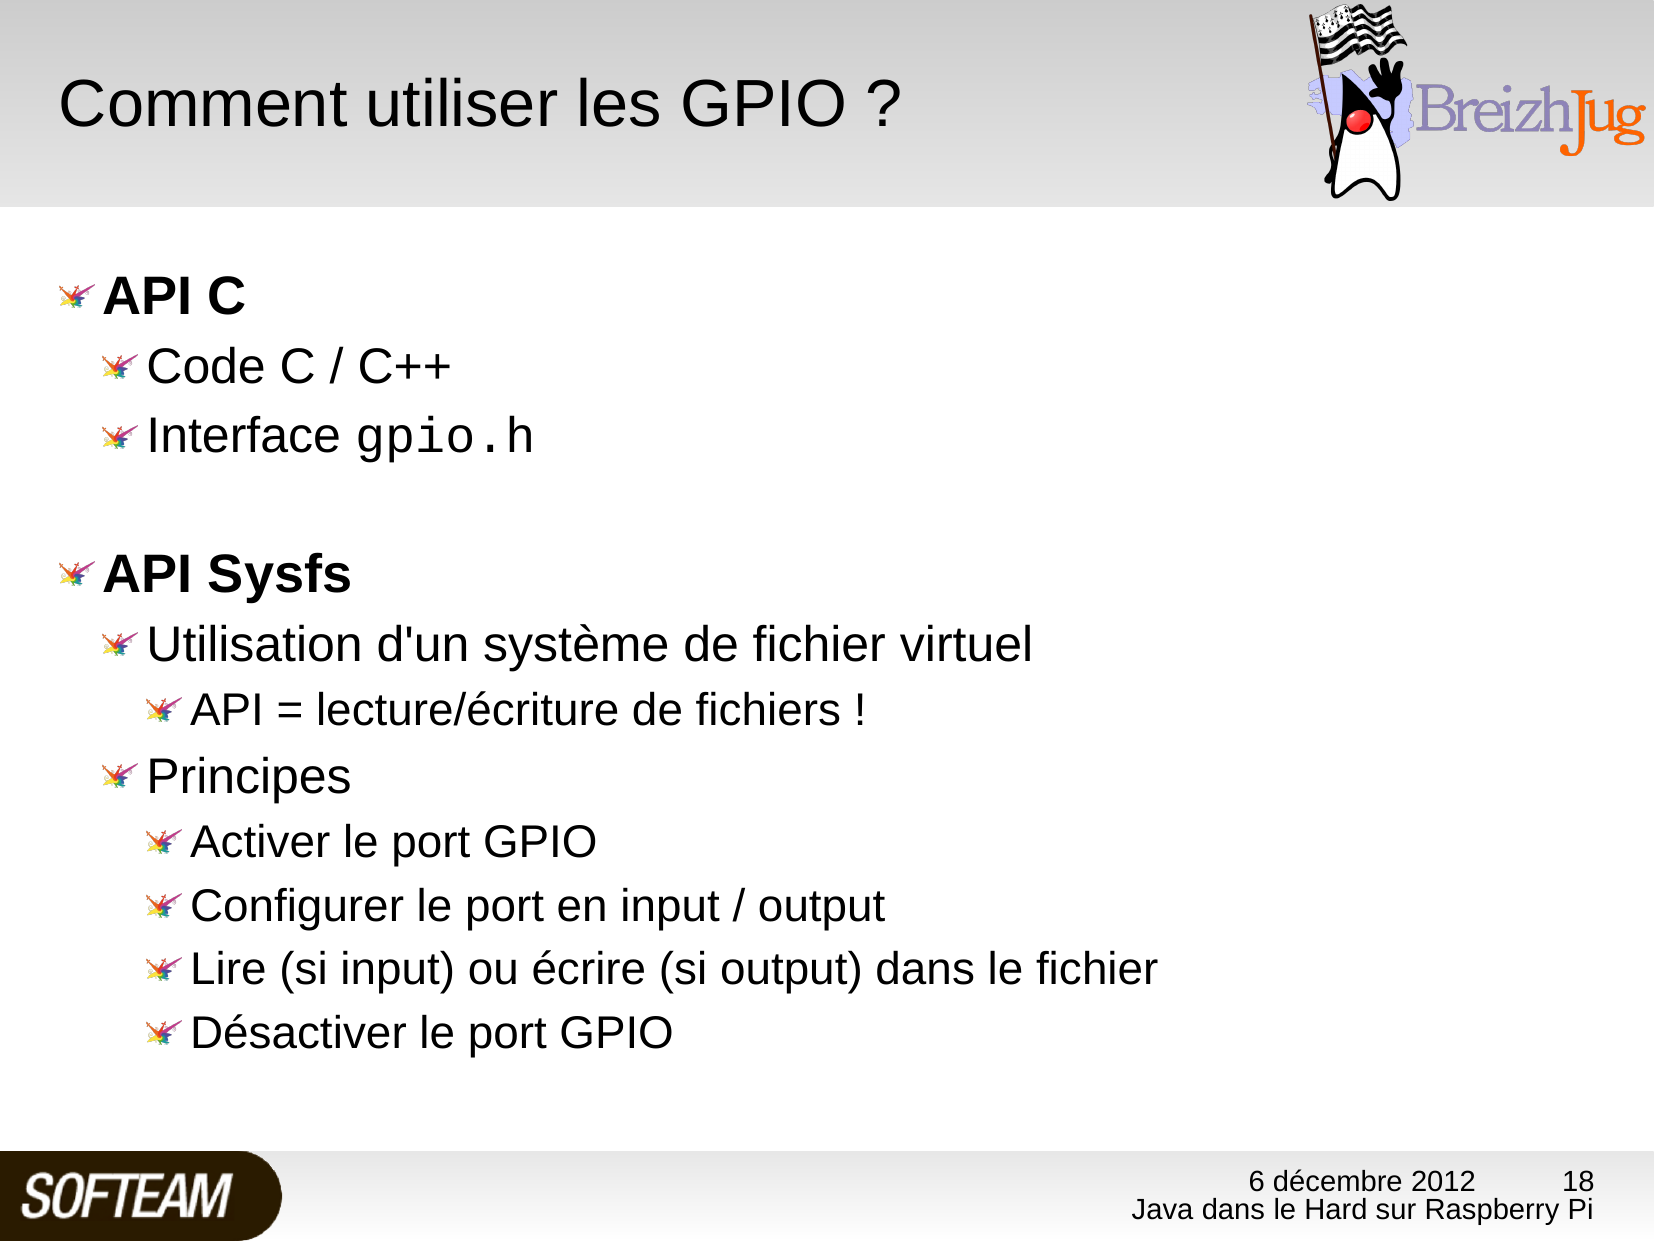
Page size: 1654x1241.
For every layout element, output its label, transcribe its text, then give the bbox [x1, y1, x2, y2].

picture [1299, 0, 1654, 206]
picture [0, 1151, 286, 1241]
list API C Code C / C++ Interface gpio.h API Sysfs Utilisation d'un système de fichier virtuel API = lecture/écriture de fichiers ! Principes Activer le port GPIO Configurer le port en input / output Lire (si input) ou écrire (si output) dans le fichier Désactiver le port GPIO [59, 265, 1595, 1152]
title Comment utiliser les GPIO ? [59, 29, 1359, 178]
